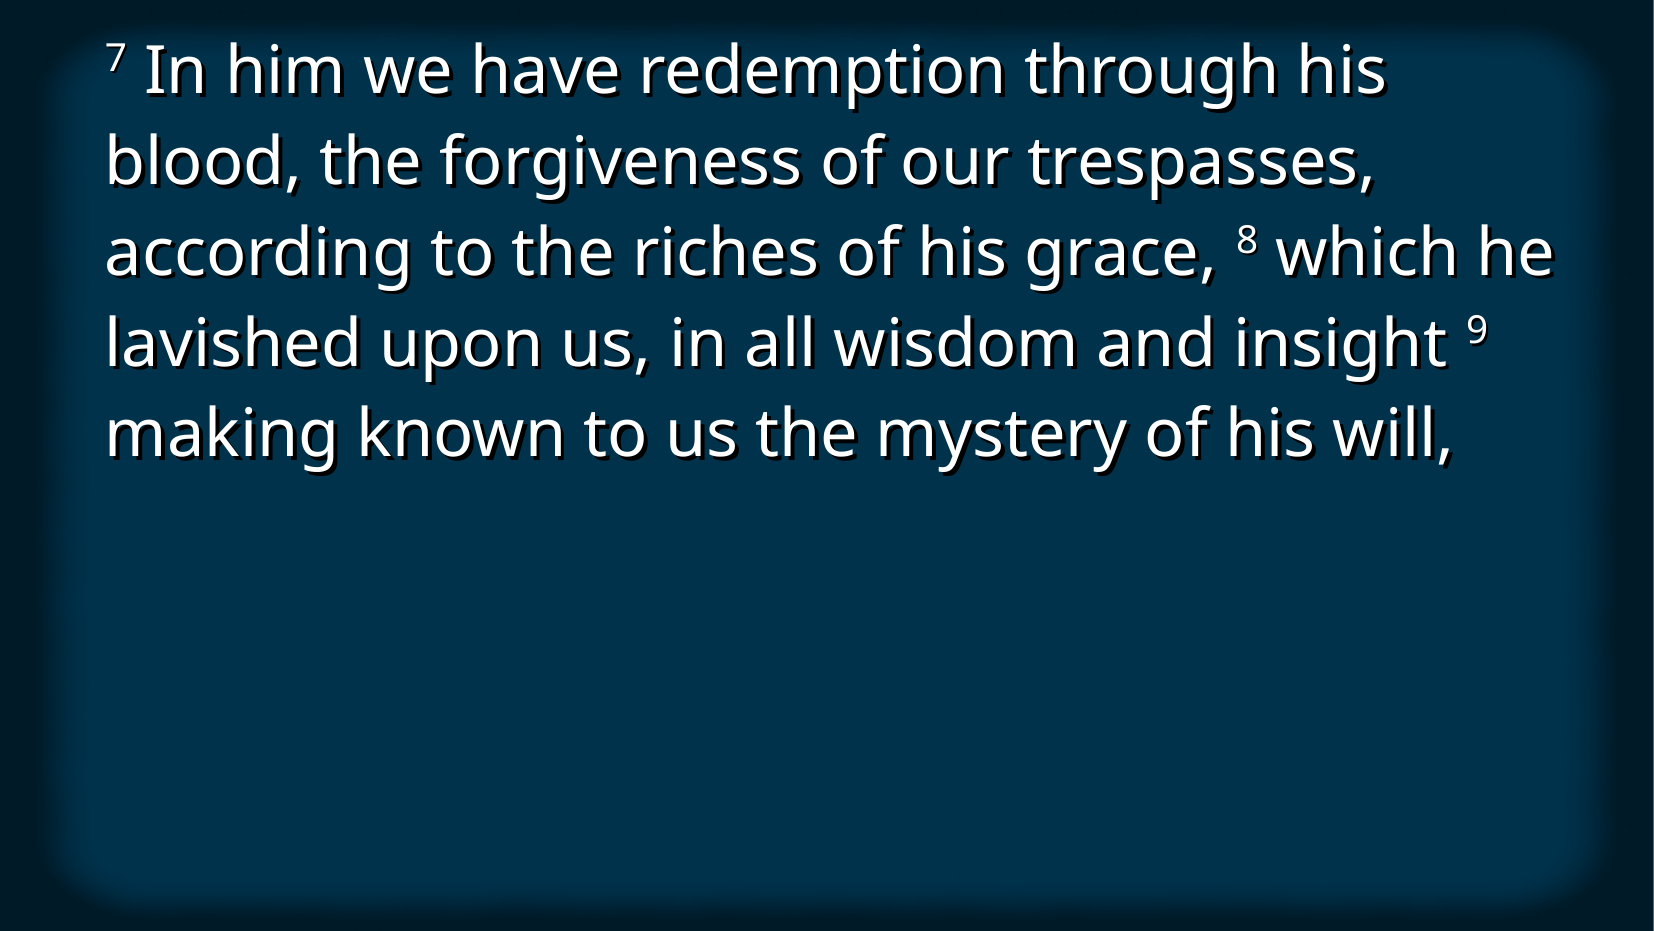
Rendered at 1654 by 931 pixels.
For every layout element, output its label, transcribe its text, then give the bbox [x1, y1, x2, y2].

picture [0, 0, 1654, 931]
text_box 7 In him we have redemption through his blood, the forgiveness of our trespasses, according to the riches of his grace, 8 which he lavished upon us, in all wisdom and insight 9 making known to us the mystery of his will, [90, 15, 1591, 474]
